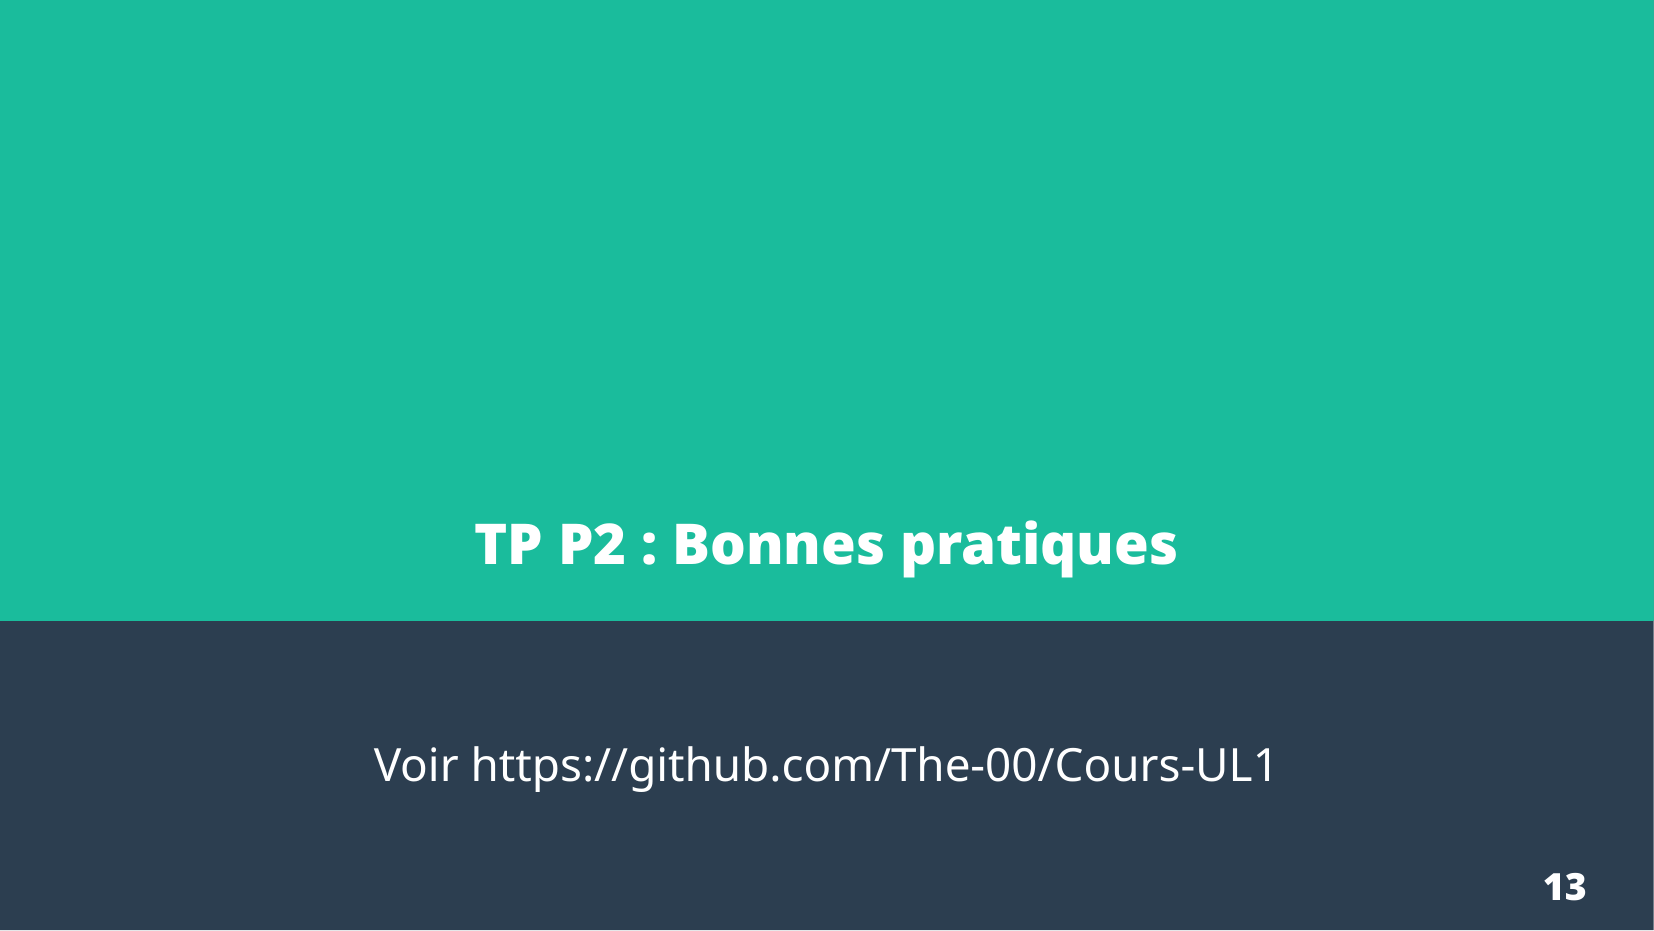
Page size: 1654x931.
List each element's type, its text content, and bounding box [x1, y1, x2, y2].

subtitle Voir https://github.com/The-00/Cours-UL1 [59, 642, 1595, 886]
title TP P2 : Bonnes pratiques [59, 465, 1595, 583]
